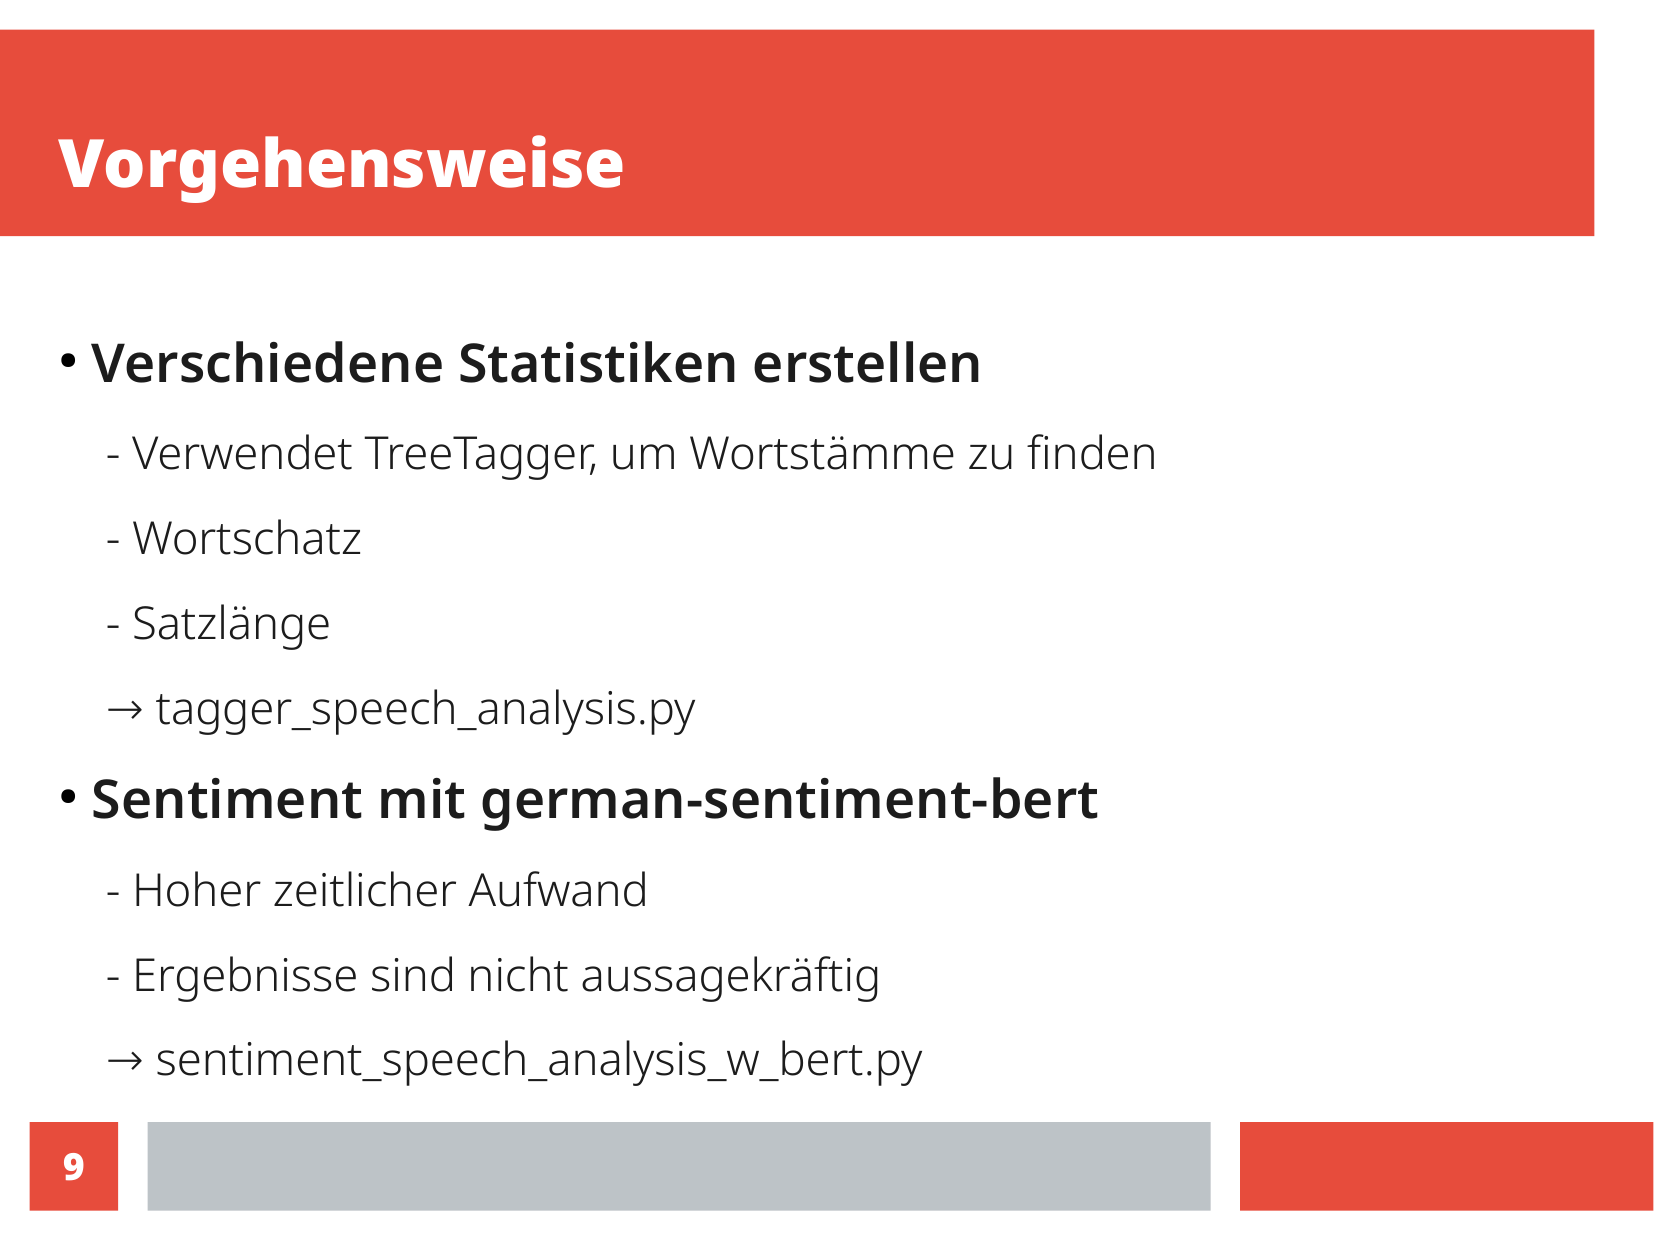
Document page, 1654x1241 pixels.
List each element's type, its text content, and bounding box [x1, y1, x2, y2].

list Verschiedene Statistiken erstellen - Verwendet TreeTagger, um Wortstämme zu finden - Wortschatz - Satzlänge → tagger_speech_analysis.py Sentiment mit german-sentiment-bert - Hoher zeitlicher Aufwand - Ergebnisse sind nicht aussagekräftig → sentiment_speech_analysis_w_bert.py [59, 324, 1565, 1093]
title Vorgehensweise [59, 59, 1595, 207]
